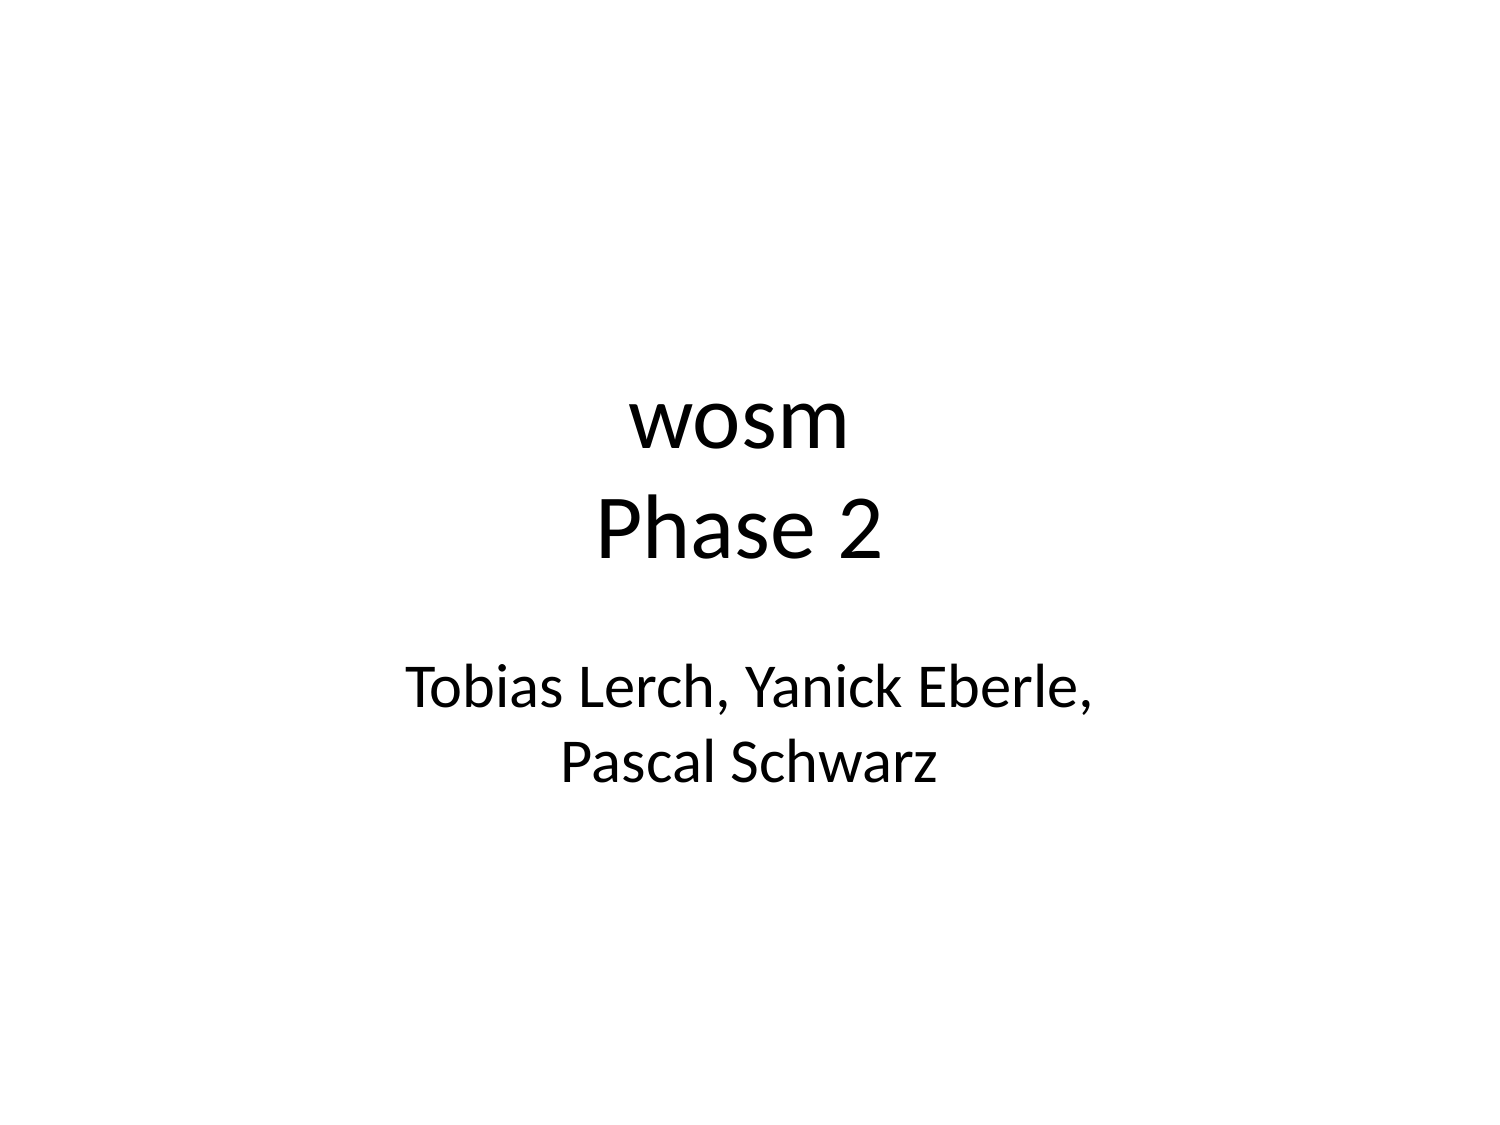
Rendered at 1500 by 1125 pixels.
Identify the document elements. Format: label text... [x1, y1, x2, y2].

title wosm Phase 2 [112, 349, 1388, 591]
subtitle Tobias Lerch, Yanick Eberle, Pascal Schwarz [225, 637, 1275, 925]
